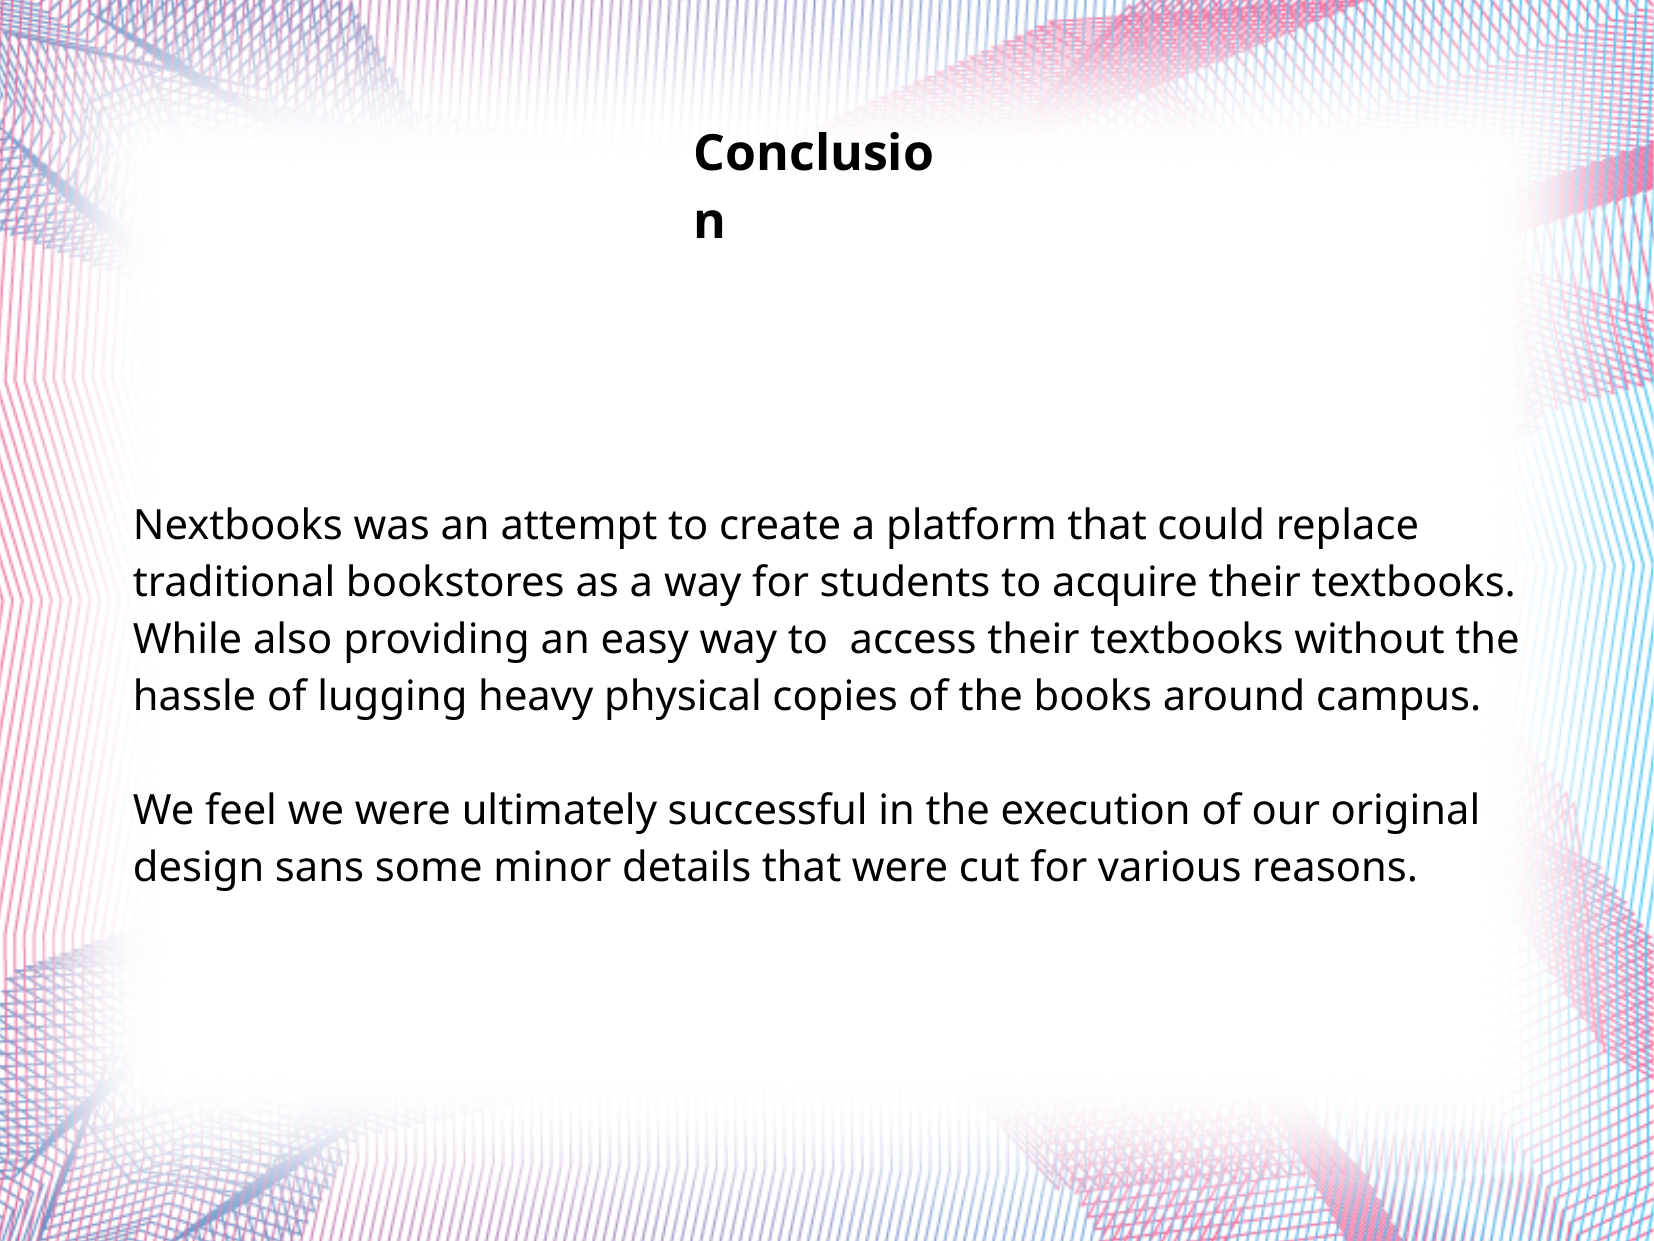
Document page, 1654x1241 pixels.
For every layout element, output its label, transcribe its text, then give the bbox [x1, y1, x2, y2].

text_box Nextbooks was an attempt to create a platform that could replace traditional bookstores as a way for students to acquire their textbooks. While also providing an easy way to access their textbooks without the hassle of lugging heavy physical copies of the books around campus. We feel we were ultimately successful in the execution of our original design sans some minor details that were cut for various reasons. [118, 236, 1536, 1152]
text_box Conclusion [679, 147, 975, 222]
picture [0, 0, 1654, 1241]
